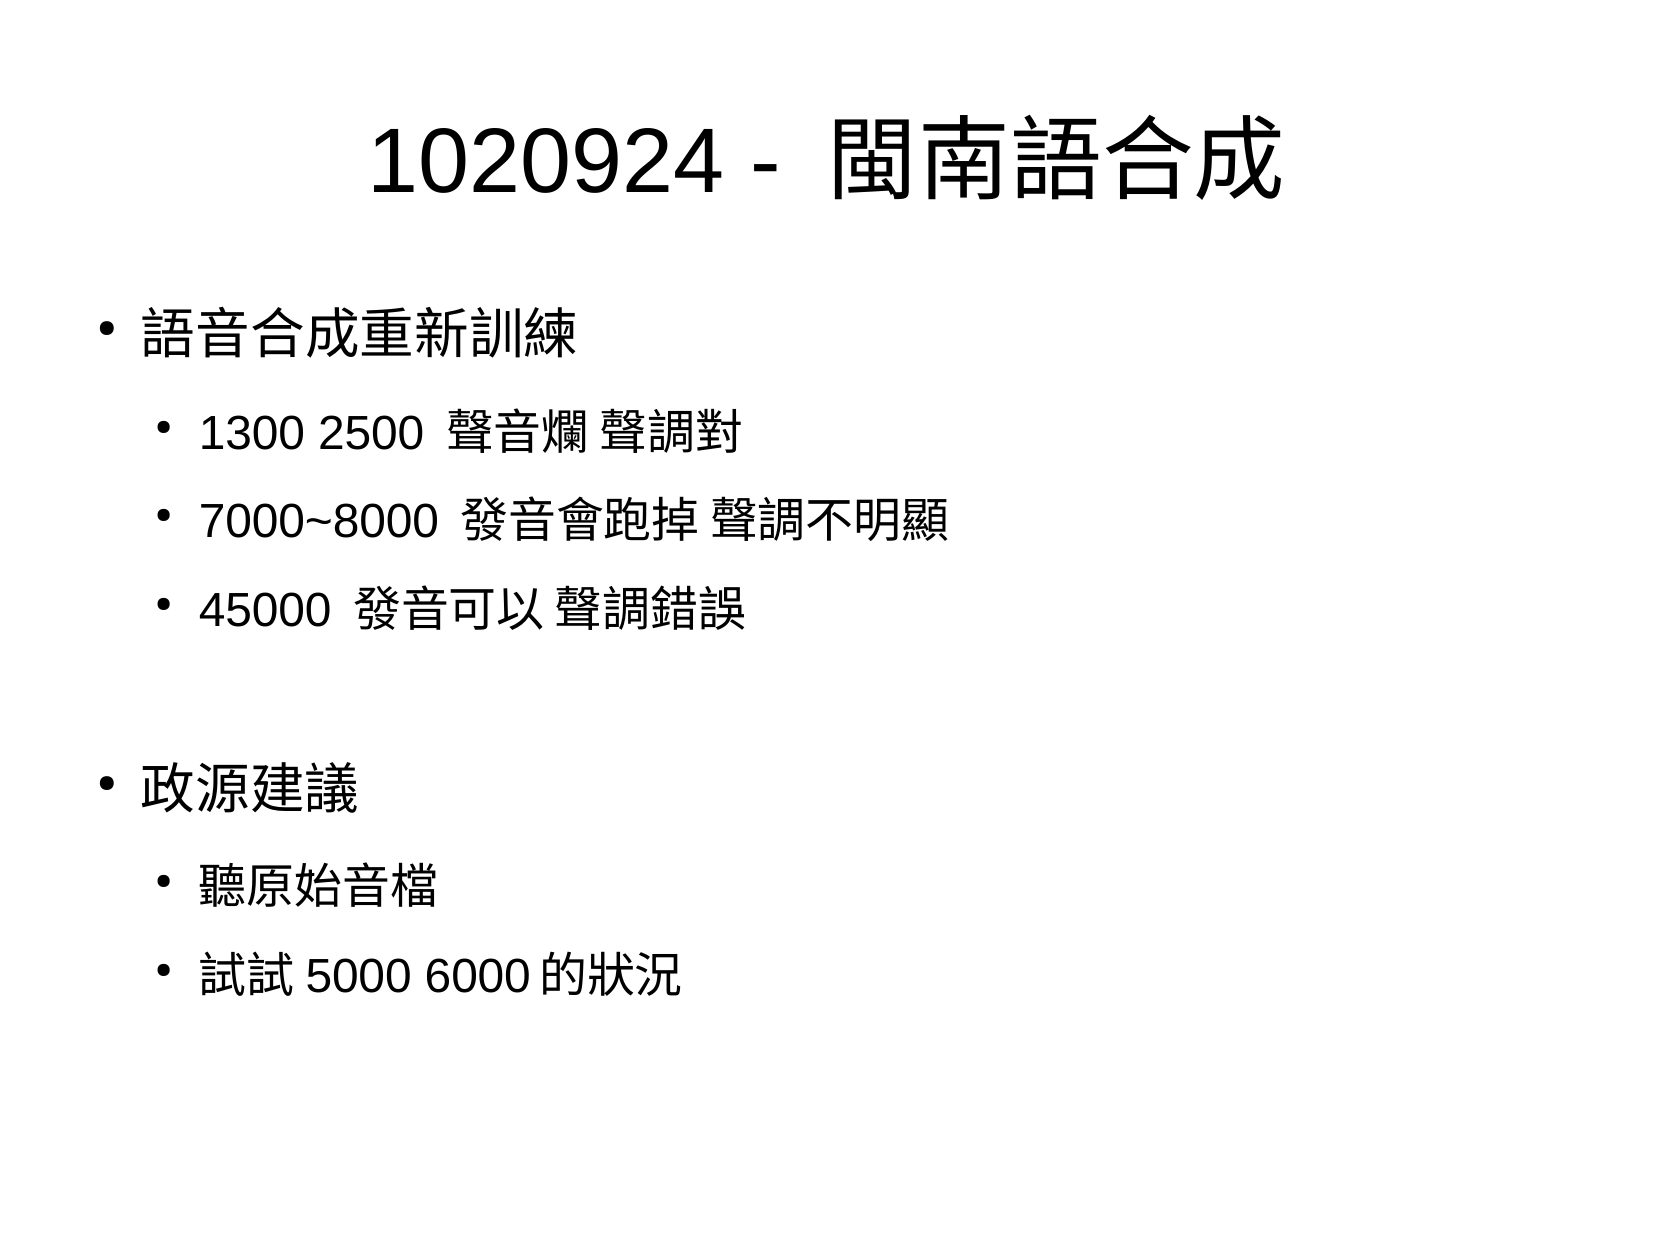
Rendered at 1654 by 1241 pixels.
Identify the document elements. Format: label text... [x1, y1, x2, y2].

list 語音合成重新訓練 1300 2500 聲音爛 聲調對 7000~8000 發音會跑掉 聲調不明顯 45000 發音可以 聲調錯誤 政源建議 聽原始音檔 試試5000 6000的狀況 [82, 290, 1571, 1010]
title 1020924 - 閩南語合成 [82, 49, 1571, 257]
